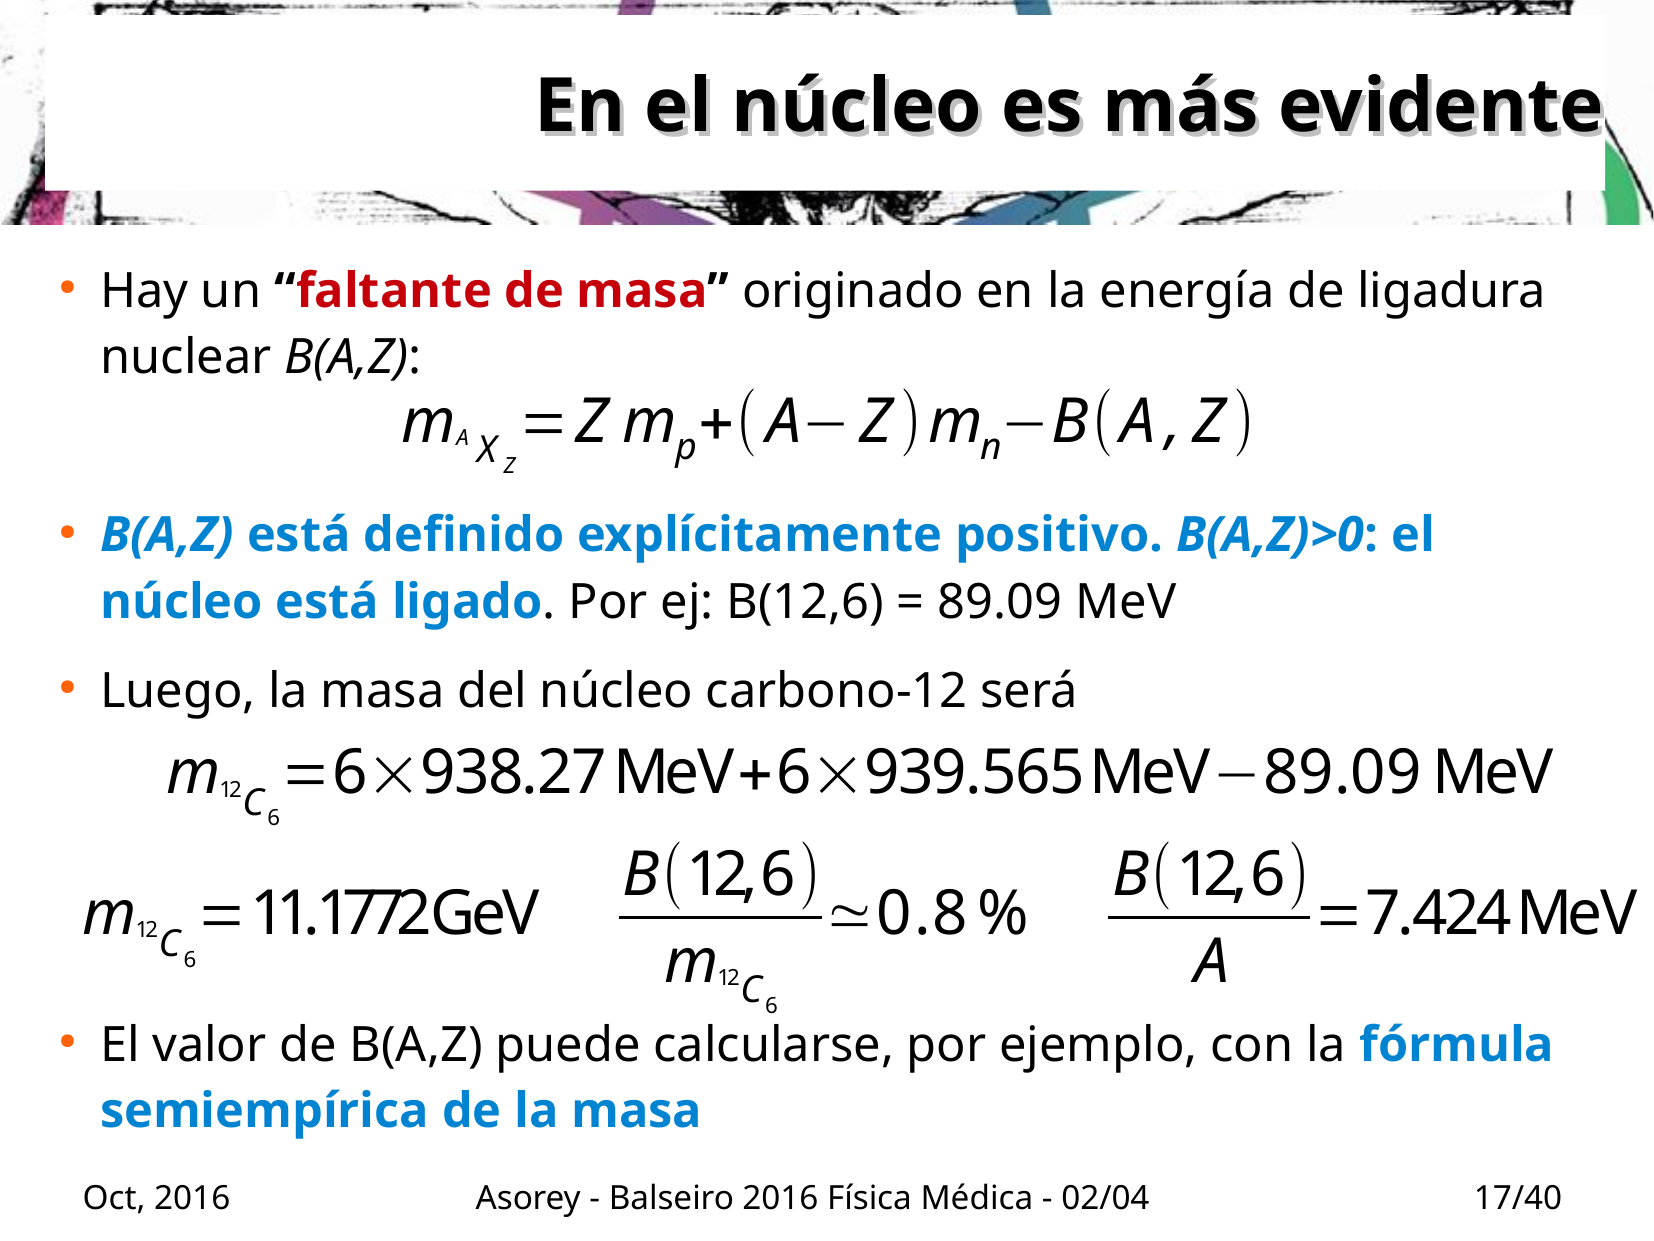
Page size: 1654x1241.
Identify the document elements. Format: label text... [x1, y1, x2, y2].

picture [0, 0, 1654, 225]
list Hay un “faltante de masa” originado en la energía de ligadura nuclear B(A,Z): B(A,Z) está definido explícitamente positivo. B(A,Z)>0: el núcleo está ligado. Por ej: B(12,6) = 89.09 MeV Luego, la masa del núcleo carbono-12 será El valor de B(A,Z) puede calcularse, por ejemplo, con la fórmula semiempírica de la masa [45, 255, 1606, 1156]
chart [394, 381, 1261, 481]
title En el núcleo es más evidente [45, 15, 1606, 191]
chart [75, 733, 1644, 1021]
